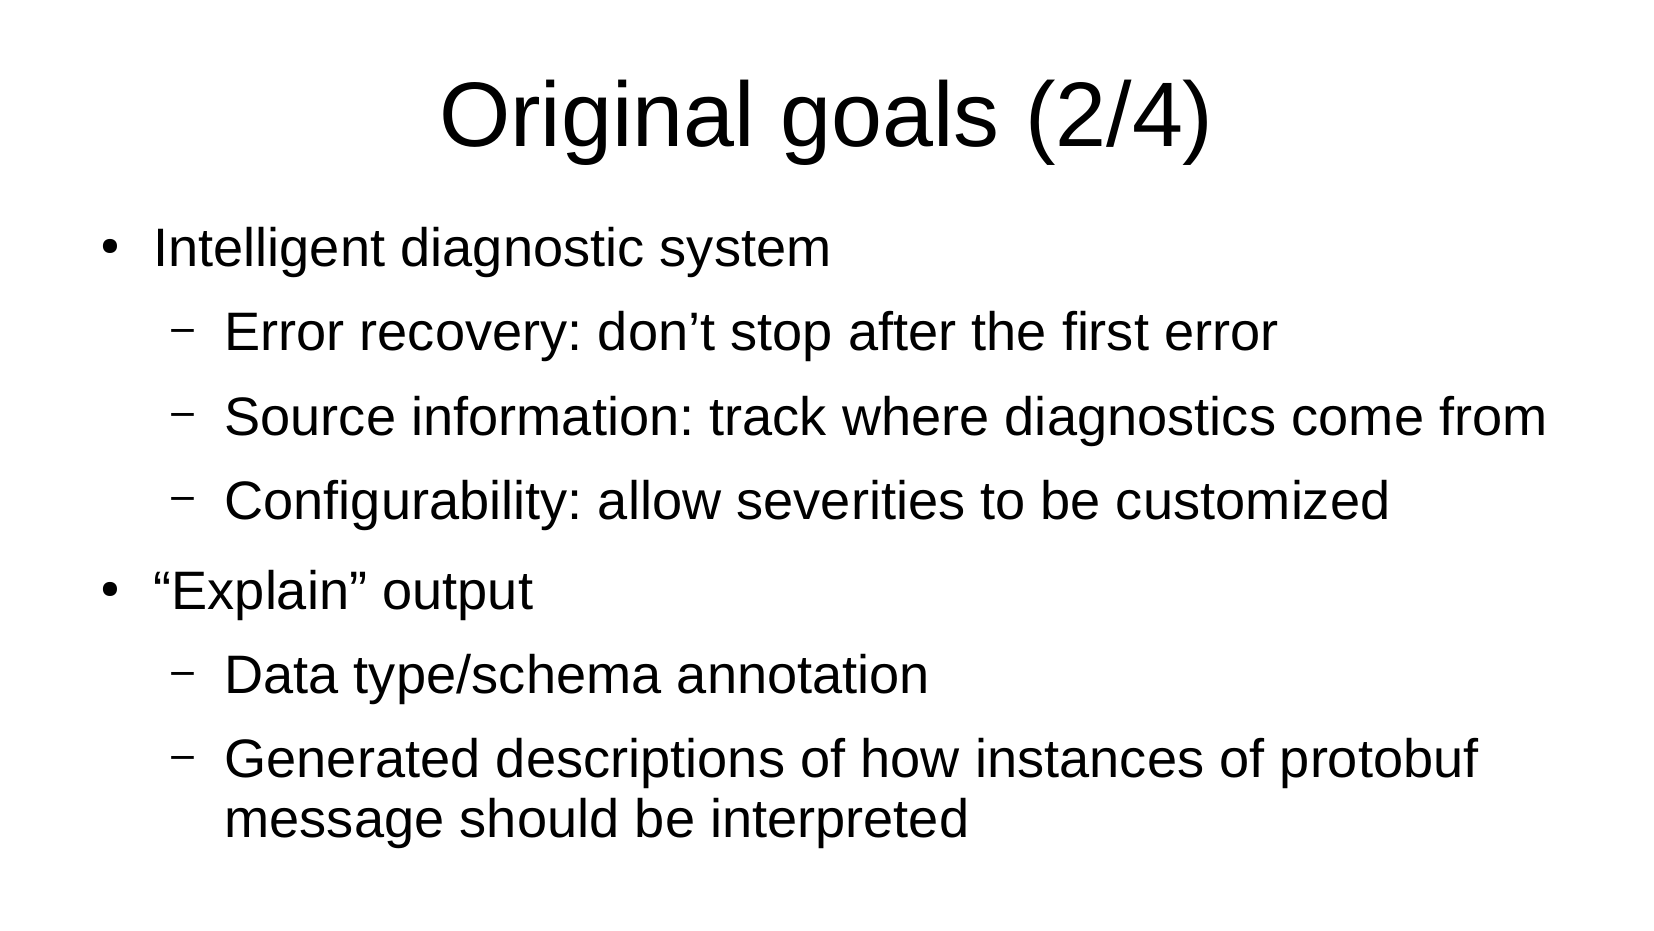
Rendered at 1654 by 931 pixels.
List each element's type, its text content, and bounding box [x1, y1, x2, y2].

title Original goals (2/4) [82, 37, 1571, 193]
list Intelligent diagnostic system Error recovery: don’t stop after the first error Source information: track where diagnostics come from Configurability: allow severities to be customized “Explain” output Data type/schema annotation Generated descriptions of how instances of protobuf message should be interpreted [82, 217, 1571, 863]
